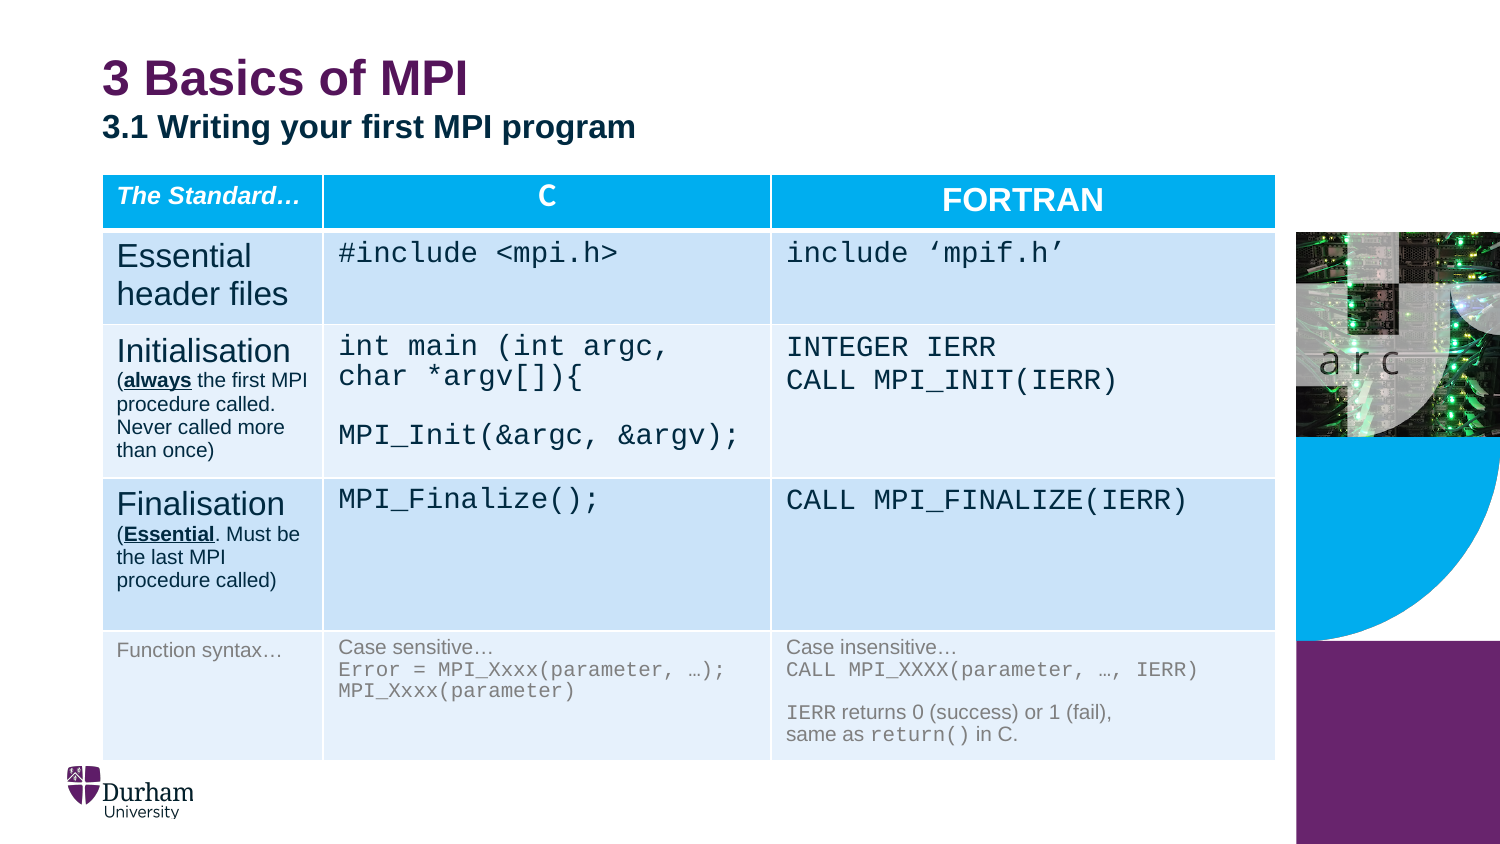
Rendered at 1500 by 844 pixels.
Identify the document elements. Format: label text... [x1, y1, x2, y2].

table_header C [324, 175, 770, 228]
table_cell MPI_Finalize(); [324, 479, 770, 630]
table_cell Essential header files [103, 233, 322, 324]
picture [1332, 467, 1500, 640]
table_cell INTEGER IERR CALL MPI_INIT(IERR) [772, 325, 1275, 477]
table_cell CALL MPI_FINALIZE(IERR) [772, 479, 1275, 630]
picture [1296, 232, 1500, 436]
table_cell #include <mpi.h> [324, 233, 770, 324]
table_cell Case insensitive… CALL MPI_XXXX(parameter, …, IERR) IERR returns 0 (success) or 1 (fail), same as return() in C. [772, 632, 1275, 760]
picture [67, 766, 193, 819]
table_cell Initialisation (always the first MPI procedure called. Never called more than once) [103, 325, 322, 477]
table_cell Case sensitive… Error = MPI_Xxxx(parameter, …); MPI_Xxxx(parameter) [324, 632, 770, 760]
table_cell Finalisation (Essential. Must be the last MPI procedure called) [103, 479, 322, 630]
text_box [1296, 640, 1500, 844]
table_cell include ‘mpif.h’ [772, 233, 1275, 324]
table_header FORTRAN [772, 175, 1275, 228]
table_cell int main (int argc, char *argv[]){ MPI_Init(&argc, &argv); [324, 325, 770, 477]
table_cell Function syntax… [103, 632, 322, 760]
title 3 Basics of MPI 3.1 Writing your first MPI program [101, 45, 1399, 187]
table_header The Standard… [103, 175, 322, 228]
